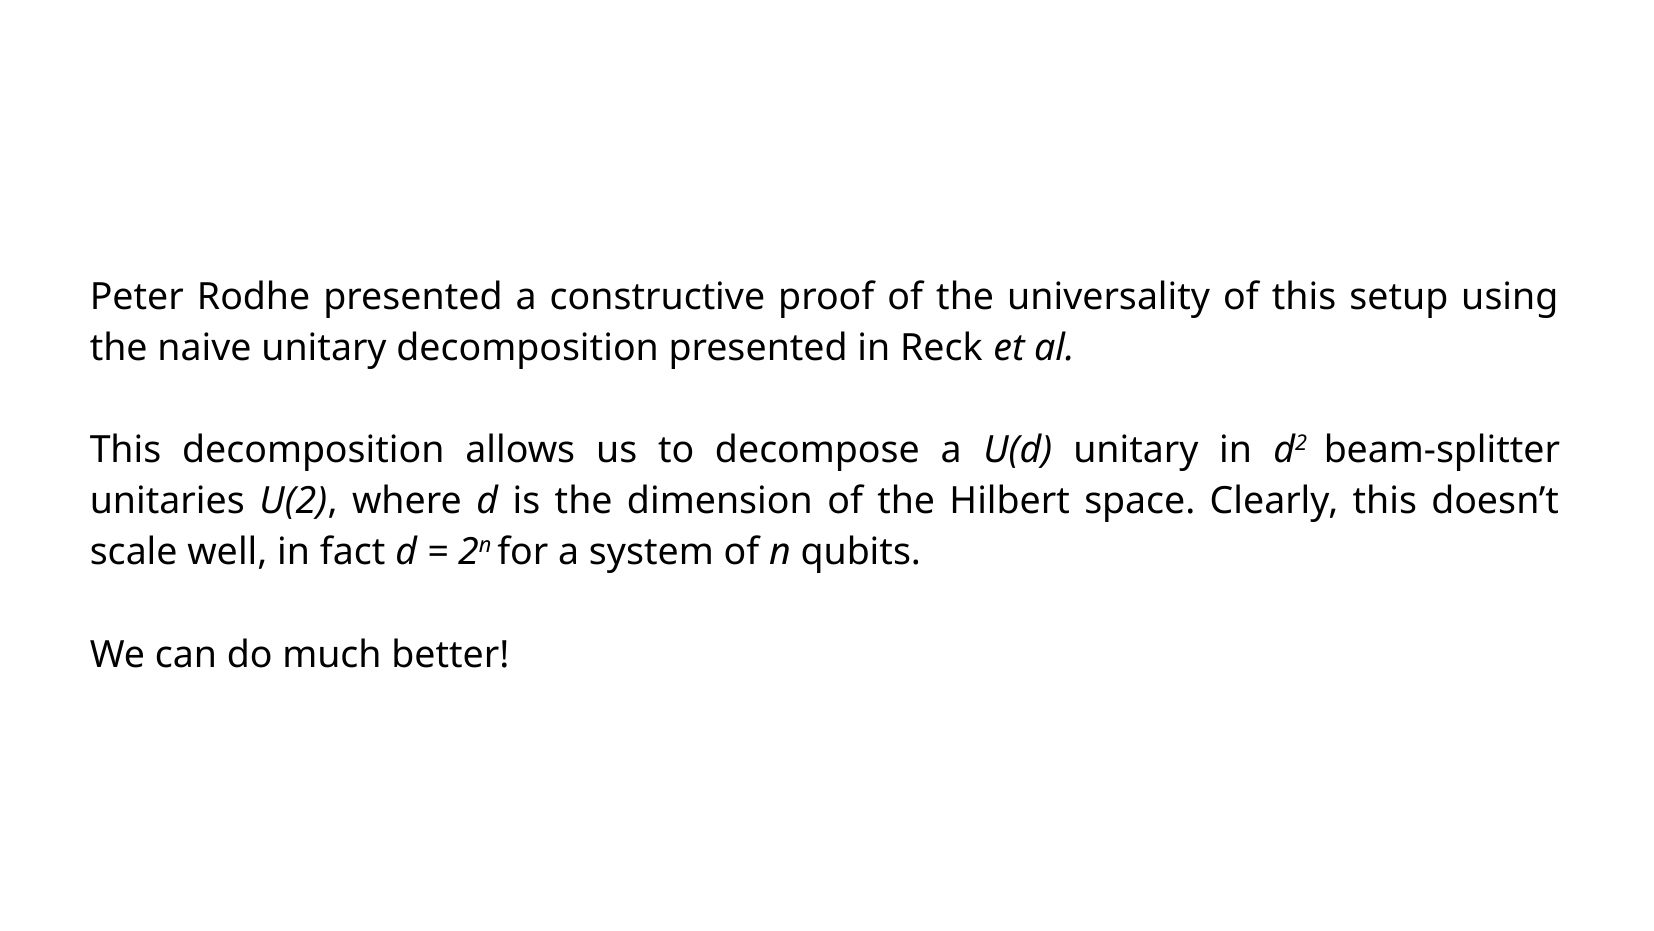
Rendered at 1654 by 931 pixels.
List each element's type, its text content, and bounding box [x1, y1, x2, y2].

text_box Peter Rodhe presented a constructive proof of the universality of this setup using the naive unitary decomposition presented in Reck et al. This decomposition allows us to decompose a U(d) unitary in d2 beam-splitter unitaries U(2), where d is the dimension of the Hilbert space. Clearly, this doesn’t scale well, in fact d = 2n for a system of n qubits. We can do much better! [75, 262, 1576, 670]
